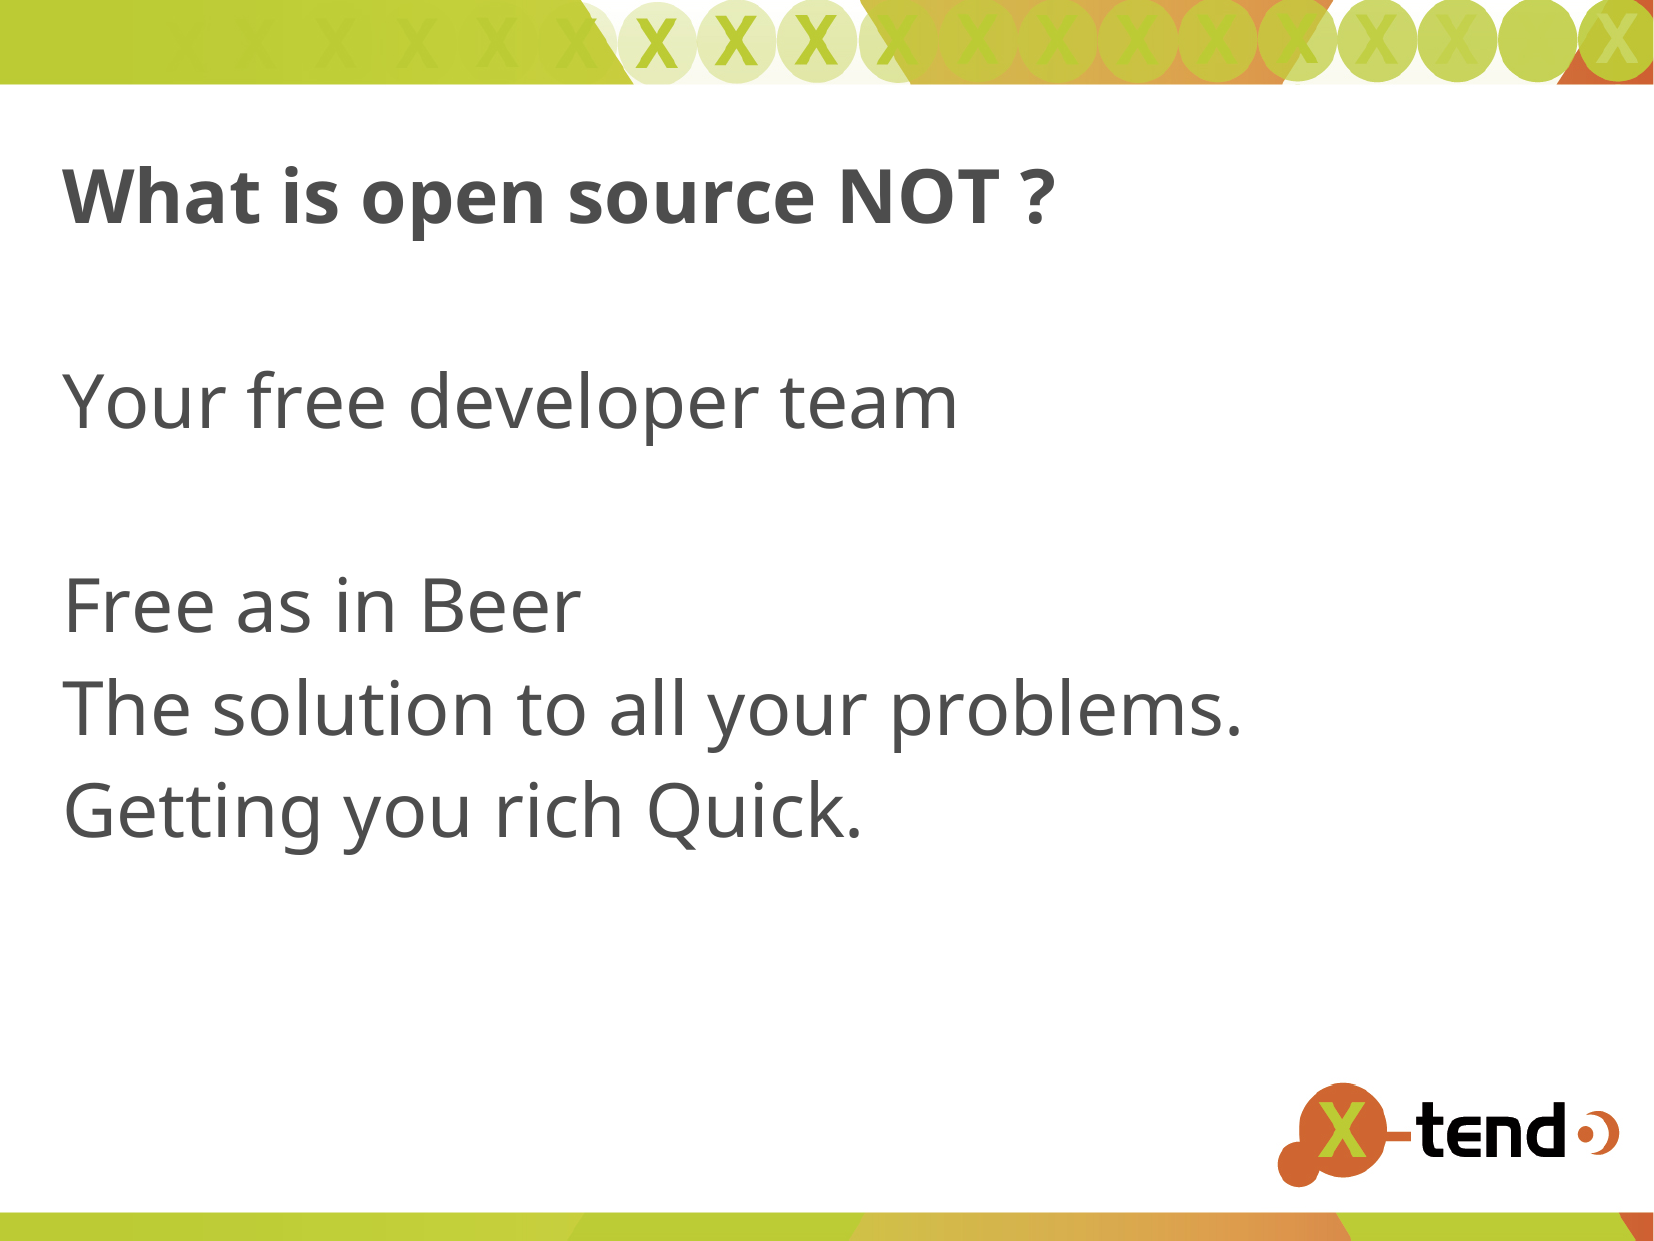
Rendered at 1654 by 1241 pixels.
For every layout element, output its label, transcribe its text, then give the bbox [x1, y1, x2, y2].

text_box What is open source NOT ? Your free developer team Free as in Beer The solution to all your problems. Getting you rich Quick. [47, 135, 1388, 1241]
picture [0, 0, 1654, 1241]
